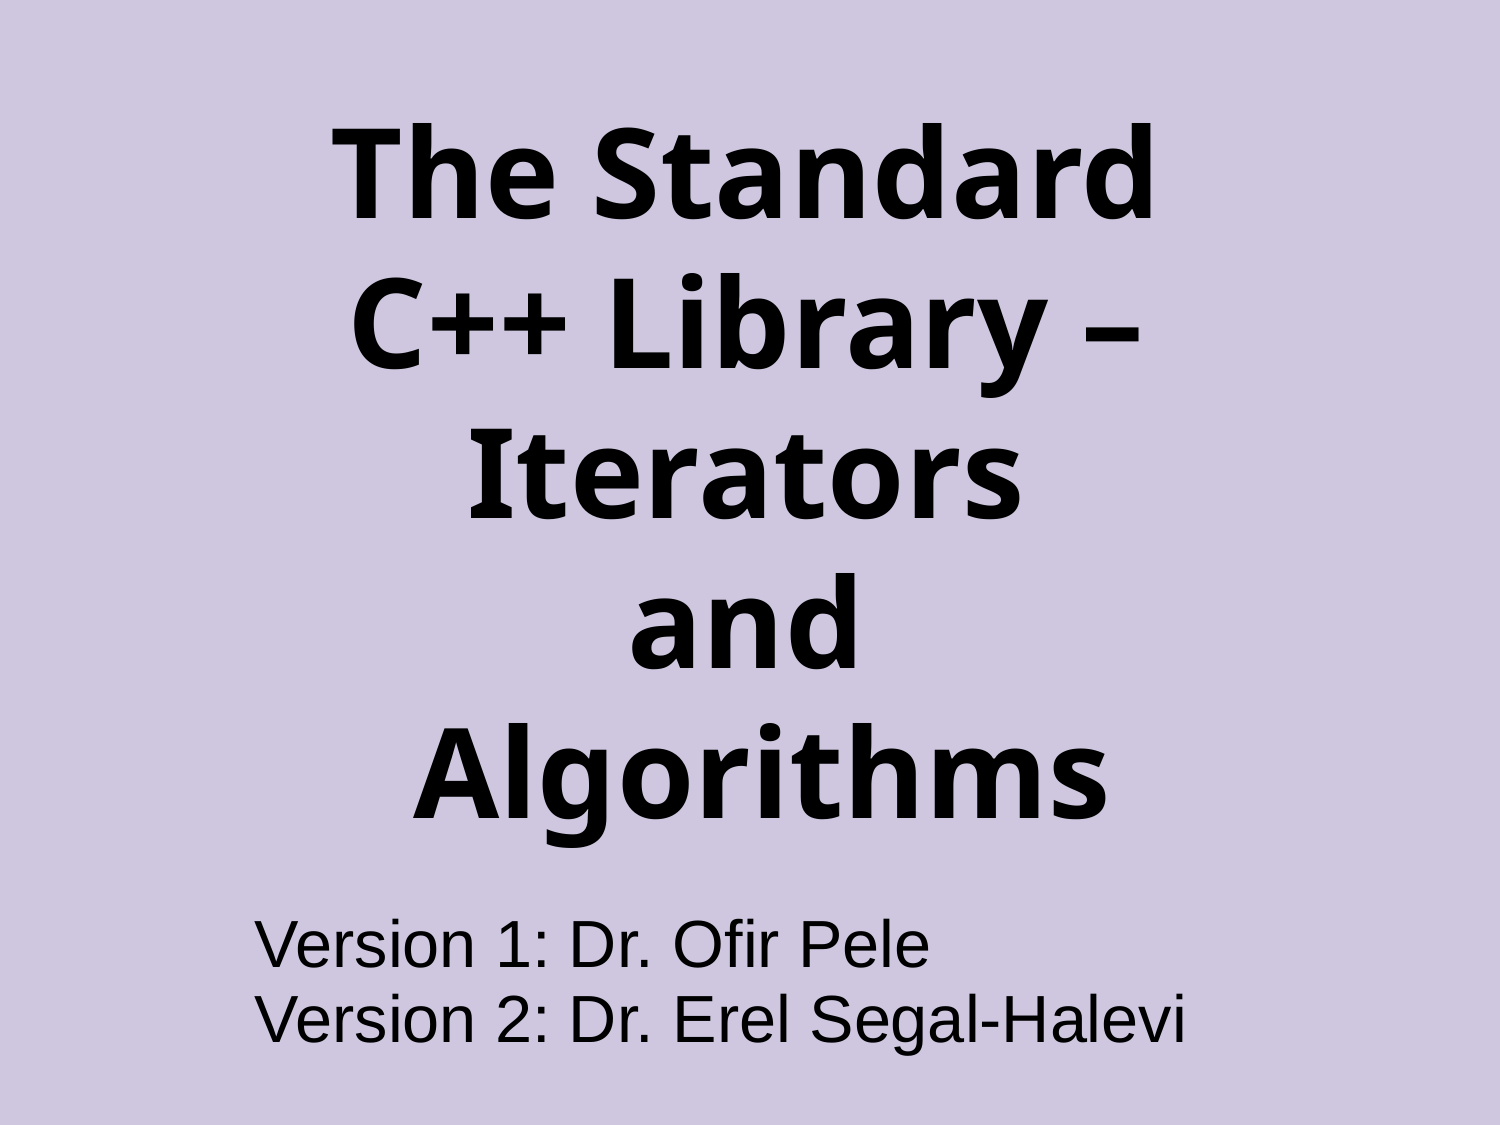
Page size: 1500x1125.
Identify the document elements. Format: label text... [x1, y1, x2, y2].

text_box Version 1: Dr. Ofir Pele Version 2: Dr. Erel Segal-Halevi [240, 900, 1261, 1065]
text_box The Standard C++ Library – Iterators and Algorithms [315, 85, 1209, 852]
